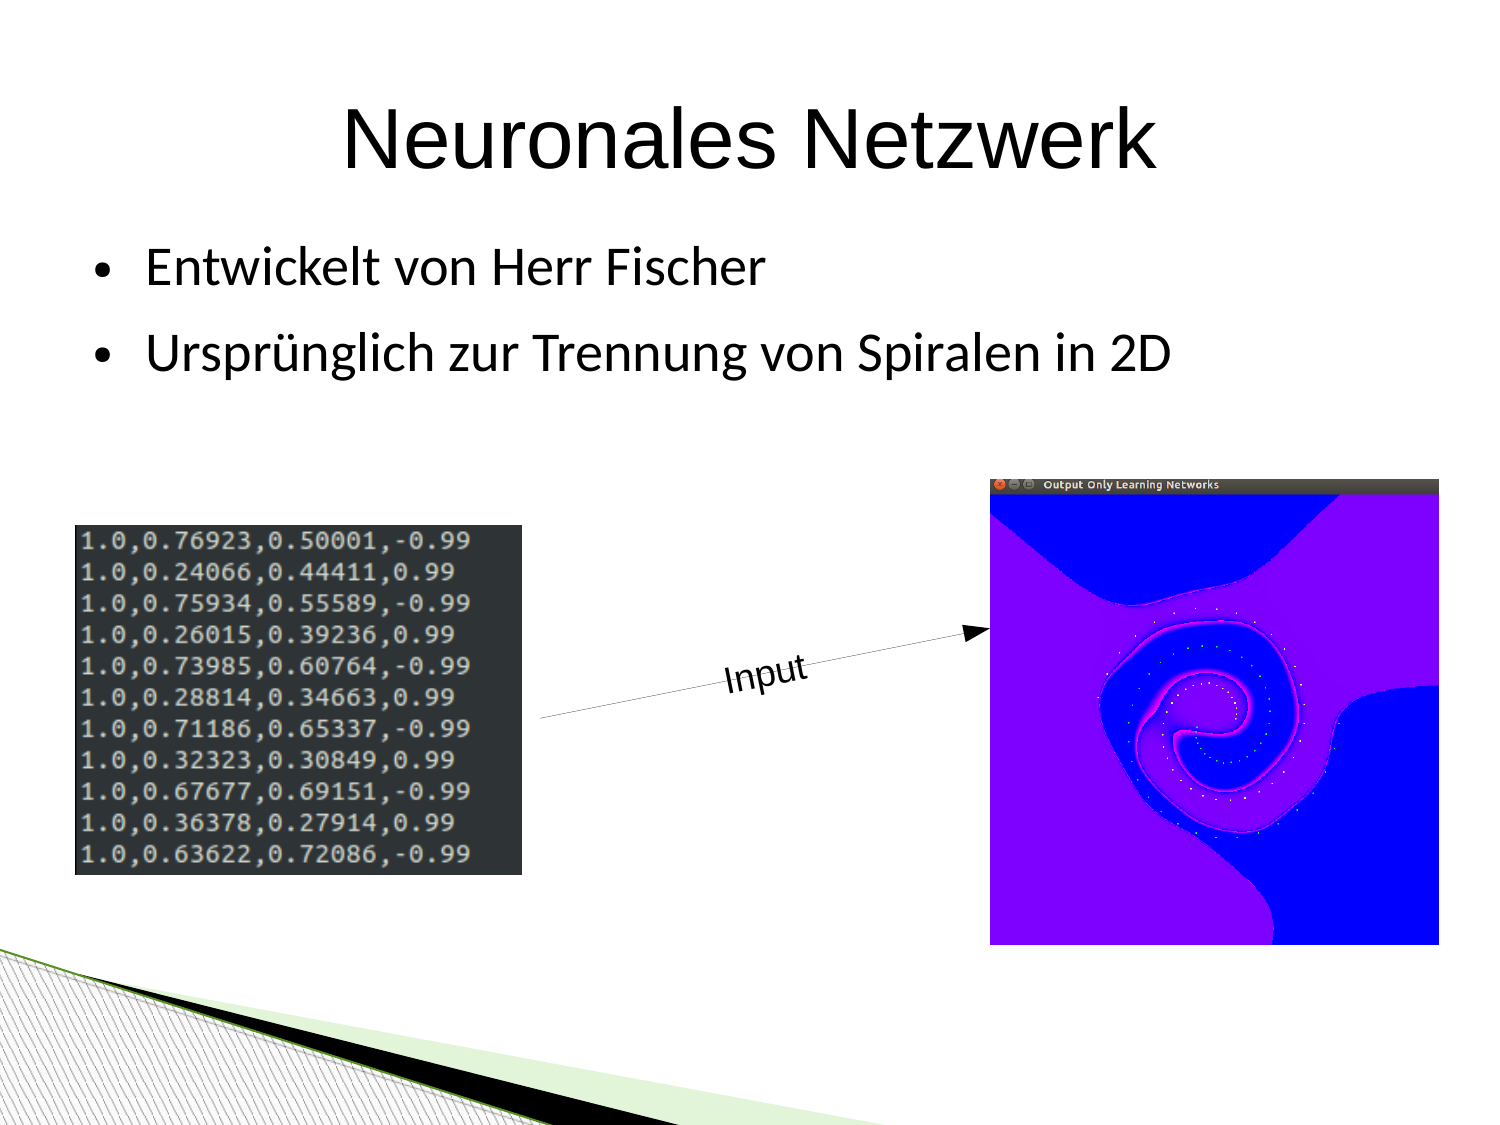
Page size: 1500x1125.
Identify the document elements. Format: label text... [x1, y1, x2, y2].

title Neuronales Netzwerk [75, 45, 1425, 233]
picture [990, 479, 1439, 946]
list Entwickelt von Herr Fischer Ursprünglich zur Trennung von Spiralen in 2D [75, 243, 1425, 986]
picture [0, 952, 543, 1125]
picture [75, 525, 522, 875]
